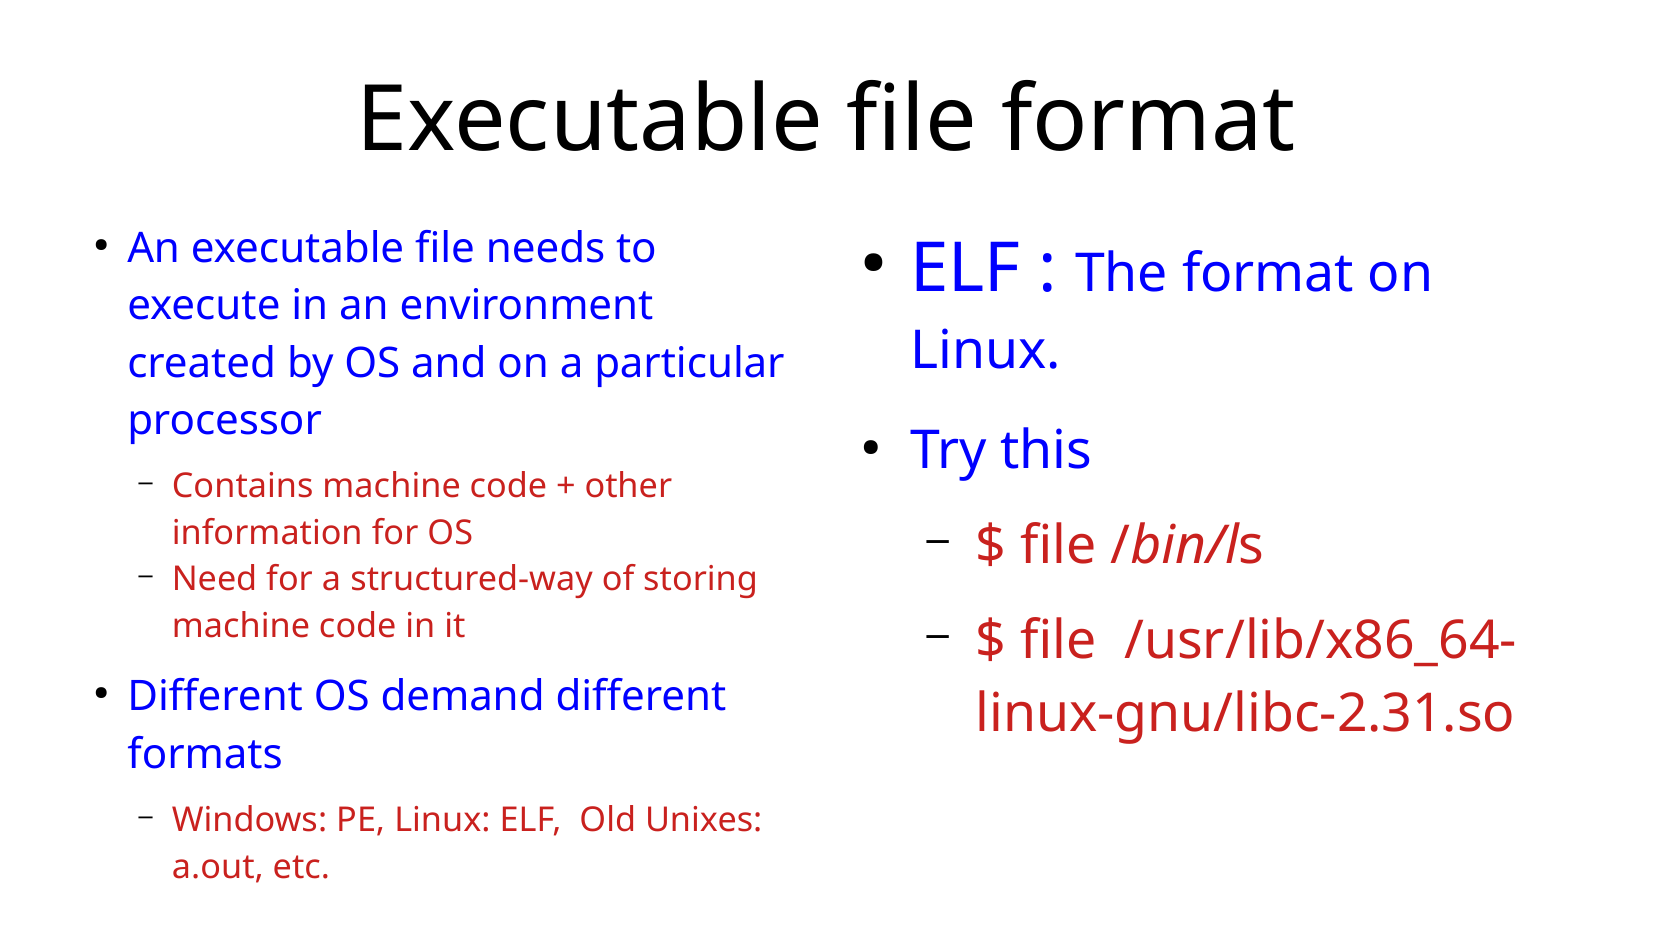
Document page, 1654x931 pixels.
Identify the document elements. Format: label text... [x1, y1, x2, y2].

list An executable file needs to execute in an environment created by OS and on a particular processor Contains machine code + other information for OS Need for a structured-way of storing machine code in it Different OS demand different formats Windows: PE, Linux: ELF, Old Unixes: a.out, etc. [82, 217, 804, 898]
title Executable file format [82, 37, 1571, 193]
list ELF : The format on Linux. Try this $ file /bin/ls $ file /usr/lib/x86_64-linux-gnu/libc-2.31.so [845, 217, 1572, 758]
